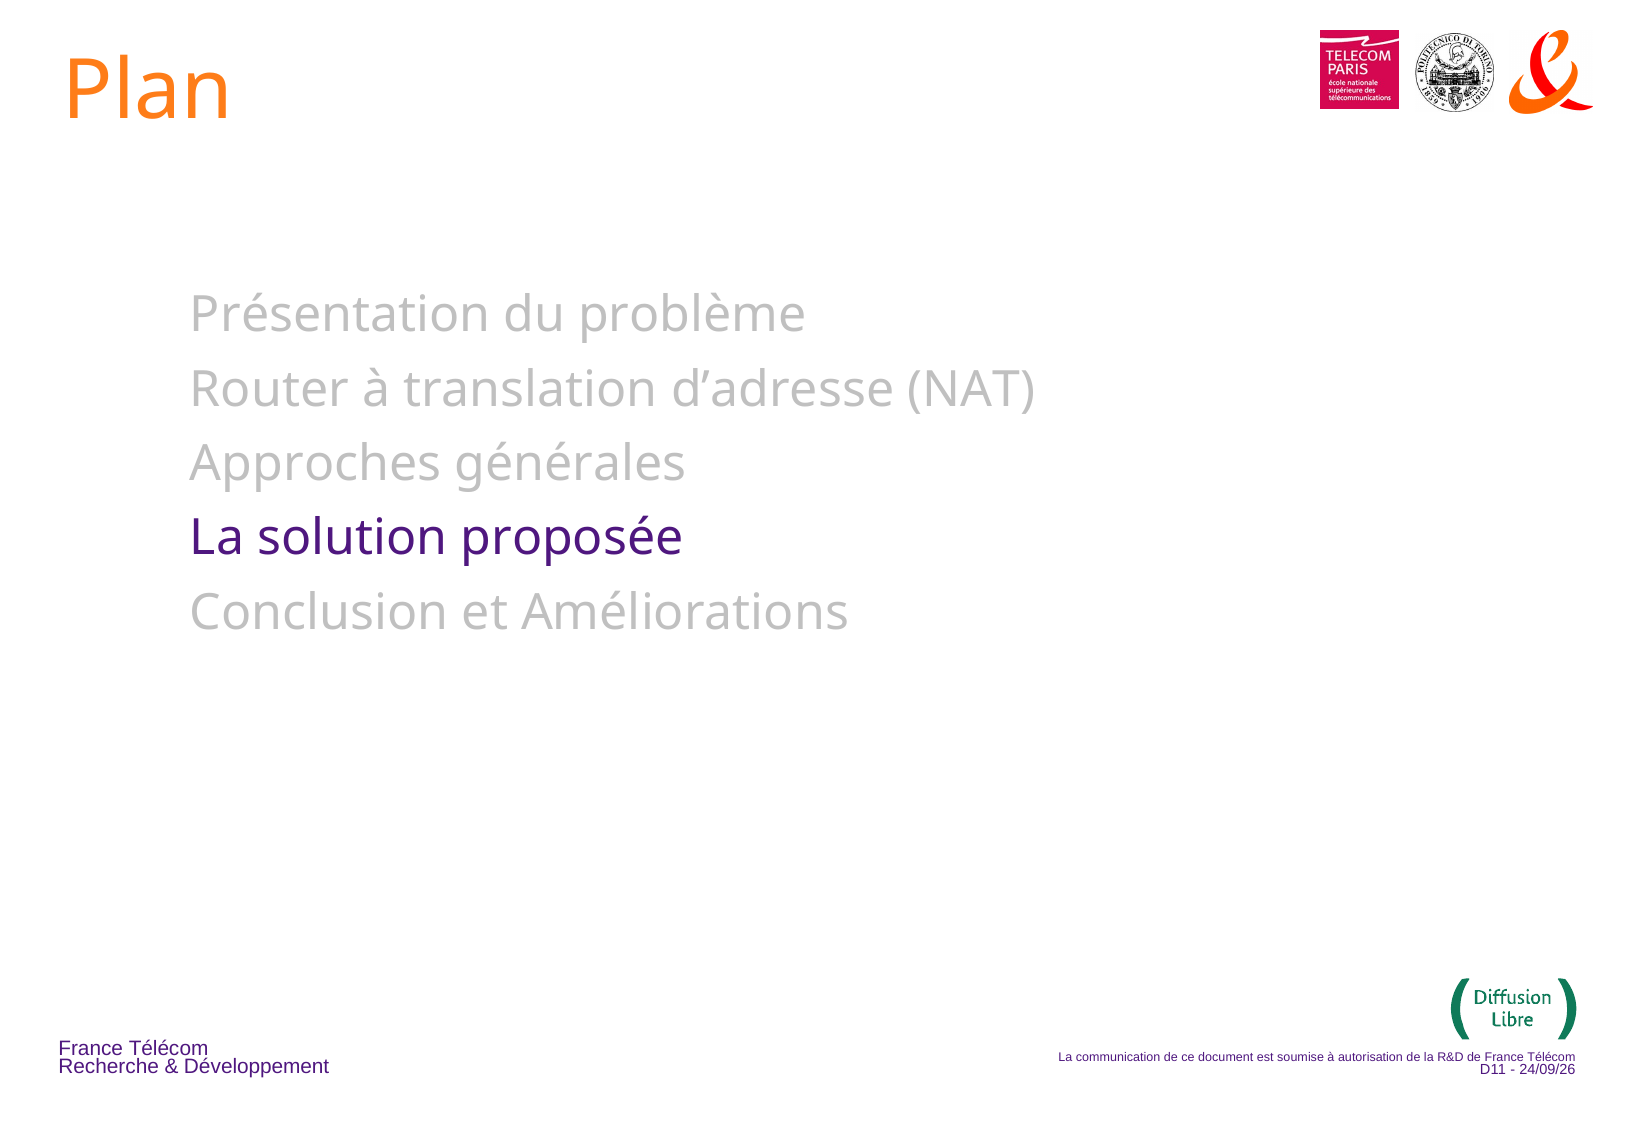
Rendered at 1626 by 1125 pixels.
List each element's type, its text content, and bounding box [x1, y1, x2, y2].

picture [1415, 33, 1494, 112]
picture [1509, 30, 1593, 114]
title Plan [48, 37, 1409, 201]
list Présentation du problème Router à translation d’adresse (NAT) Approches générales La solution proposée Conclusion et Améliorations [138, 269, 1406, 1000]
picture [1320, 30, 1399, 109]
